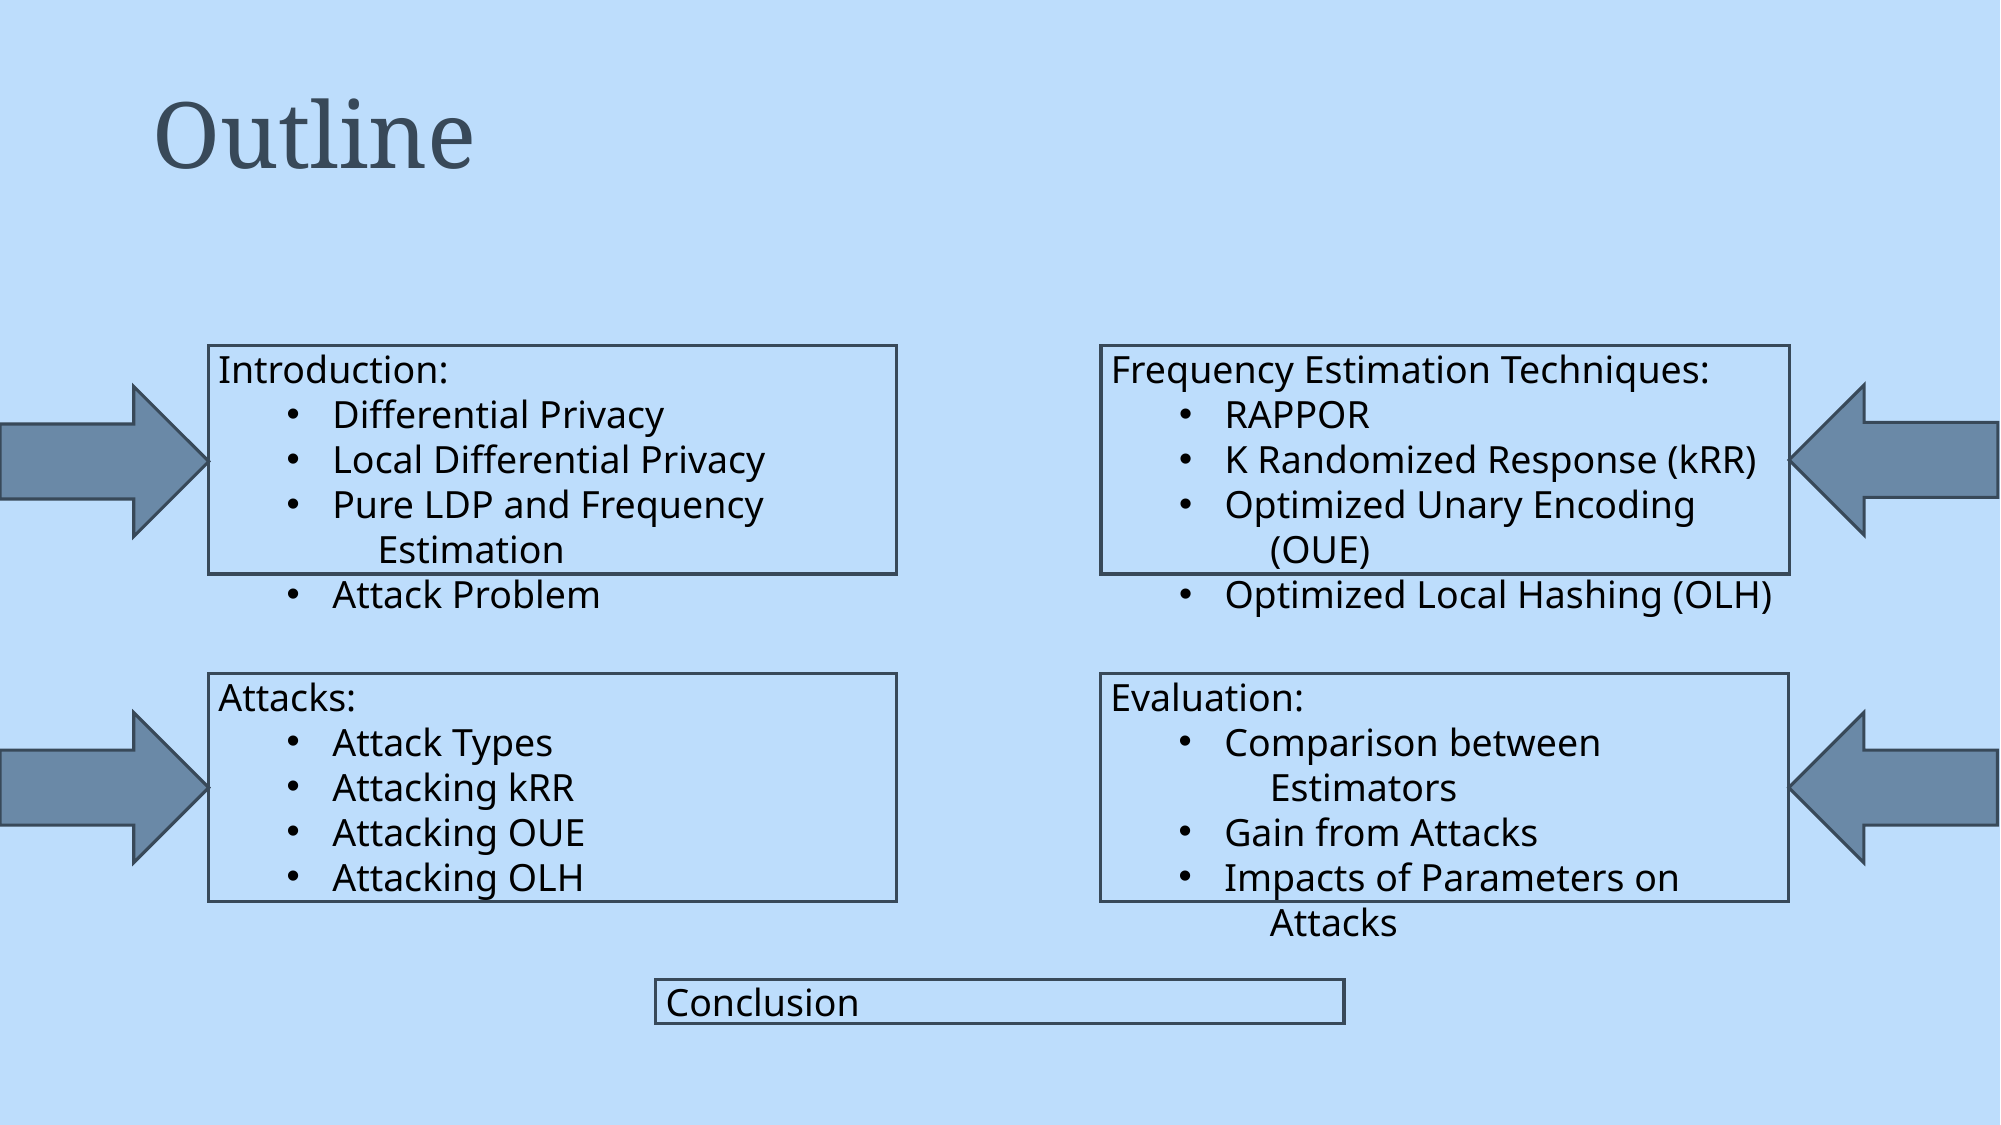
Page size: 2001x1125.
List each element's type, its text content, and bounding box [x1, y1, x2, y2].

text_box [0, 712, 209, 863]
text_box Frequency Estimation Techniques: RAPPOR K Randomized Response (kRR) Optimized Unary Encoding (OUE) Optimized Local Hashing (OLH) [1101, 346, 1789, 574]
text_box Conclusion [656, 979, 1344, 1023]
text_box [0, 386, 209, 537]
title Outline [137, 59, 1863, 211]
text_box Evaluation: Comparison between Estimators Gain from Attacks Impacts of Parameters on Attacks [1101, 673, 1789, 902]
text_box Attacks: Attack Types Attacking kRR Attacking OUE Attacking OLH [209, 673, 897, 902]
text_box [1789, 712, 1998, 863]
text_box Introduction: Differential Privacy Local Differential Privacy Pure LDP and Frequency Estimation Attack Problem [209, 346, 897, 574]
text_box [1789, 384, 1998, 535]
